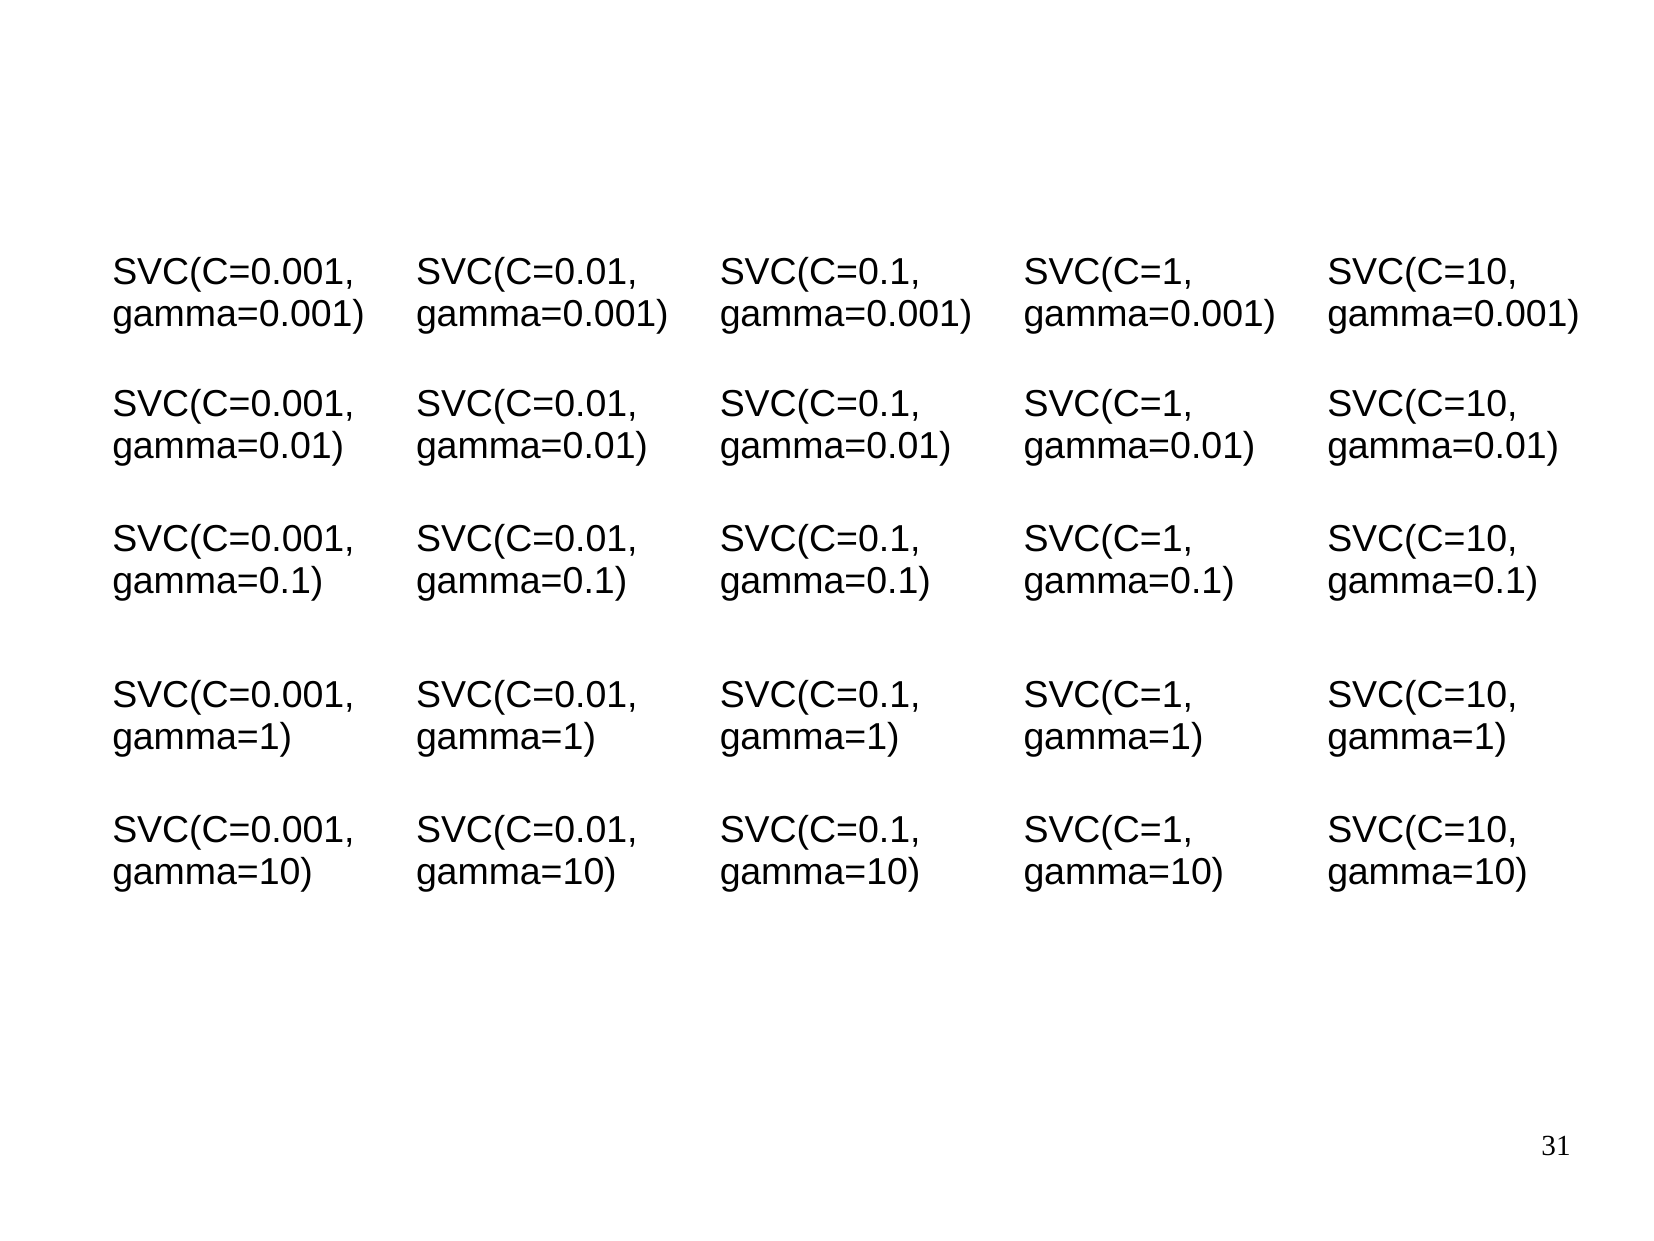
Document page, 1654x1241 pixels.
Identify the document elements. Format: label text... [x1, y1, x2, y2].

text_box SVC(C=0.001, gamma=0.001) [97, 243, 398, 342]
text_box SVC(C=0.01, gamma=0.01) [401, 375, 702, 474]
text_box SVC(C=0.001, gamma=1) [97, 666, 398, 766]
text_box SVC(C=0.1, gamma=0.1) [705, 510, 1006, 609]
text_box SVC(C=10, gamma=1) [1312, 666, 1613, 766]
text_box SVC(C=0.01, gamma=0.001) [401, 243, 702, 342]
text_box SVC(C=10, gamma=10) [1312, 801, 1613, 901]
text_box SVC(C=1, gamma=1) [1008, 666, 1309, 766]
text_box SVC(C=0.01, gamma=10) [401, 801, 702, 901]
text_box SVC(C=0.01, gamma=1) [401, 666, 702, 766]
text_box SVC(C=10, gamma=0.001) [1312, 243, 1613, 342]
text_box SVC(C=1, gamma=0.1) [1008, 510, 1309, 609]
text_box SVC(C=0.001, gamma=0.1) [97, 510, 398, 609]
text_box SVC(C=1, gamma=0.001) [1008, 243, 1309, 342]
text_box SVC(C=1, gamma=10) [1008, 801, 1309, 901]
text_box SVC(C=10, gamma=0.1) [1312, 510, 1613, 609]
text_box SVC(C=10, gamma=0.01) [1312, 375, 1613, 474]
text_box SVC(C=0.1, gamma=0.01) [705, 375, 1006, 474]
text_box SVC(C=0.001, gamma=0.01) [97, 375, 398, 474]
text_box SVC(C=0.1, gamma=10) [705, 801, 1006, 901]
text_box SVC(C=0.01, gamma=0.1) [401, 510, 702, 609]
text_box SVC(C=0.1, gamma=0.001) [705, 243, 1006, 342]
text_box SVC(C=0.001, gamma=10) [97, 801, 398, 901]
text_box SVC(C=1, gamma=0.01) [1008, 375, 1309, 474]
text_box SVC(C=0.1, gamma=1) [705, 666, 1006, 766]
